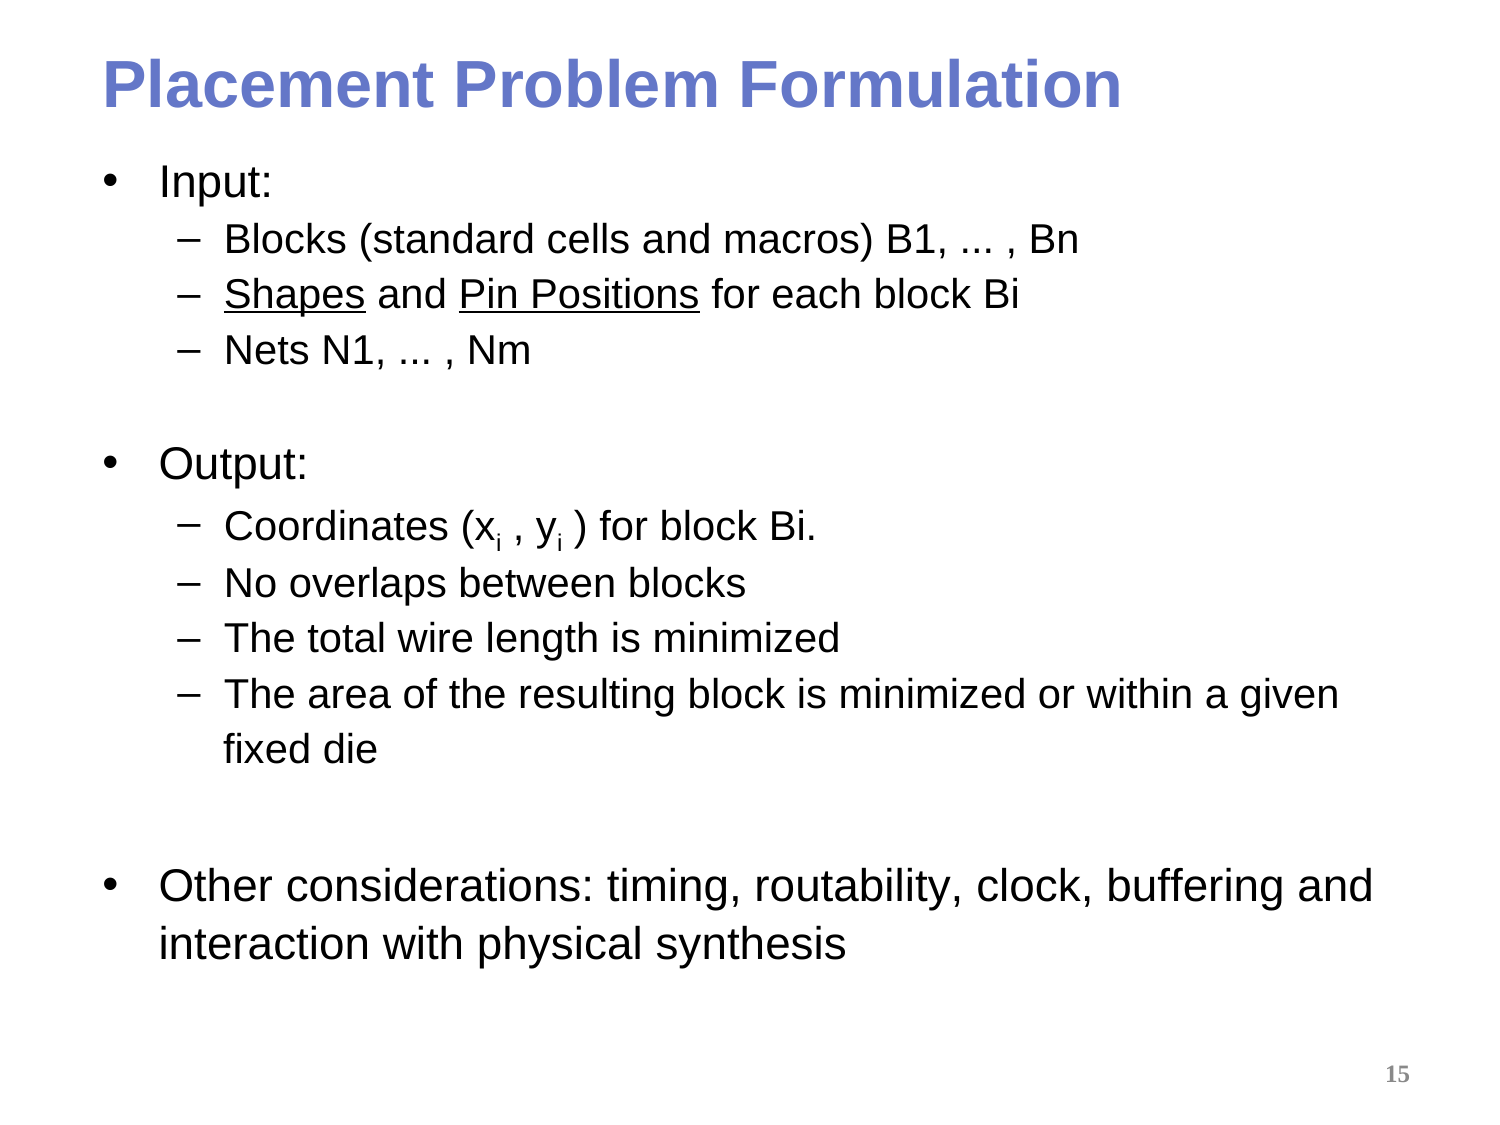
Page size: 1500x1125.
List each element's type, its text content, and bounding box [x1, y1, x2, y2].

text_box Input: Blocks (standard cells and macros) B1, ... , Bn Shapes and Pin Positions for each block Bi Nets N1, ... , Nm Output: Coordinates (xi , yi ) for block Bi. No overlaps between blocks The total wire length is minimized The area of the resulting block is minimized or within a given fixed die Other considerations: timing, routability, clock, buffering and interaction with physical synthesis [87, 149, 1425, 1013]
text_box <number> [1074, 1042, 1426, 1103]
text_box Placement Problem Formulation [87, 37, 1426, 126]
